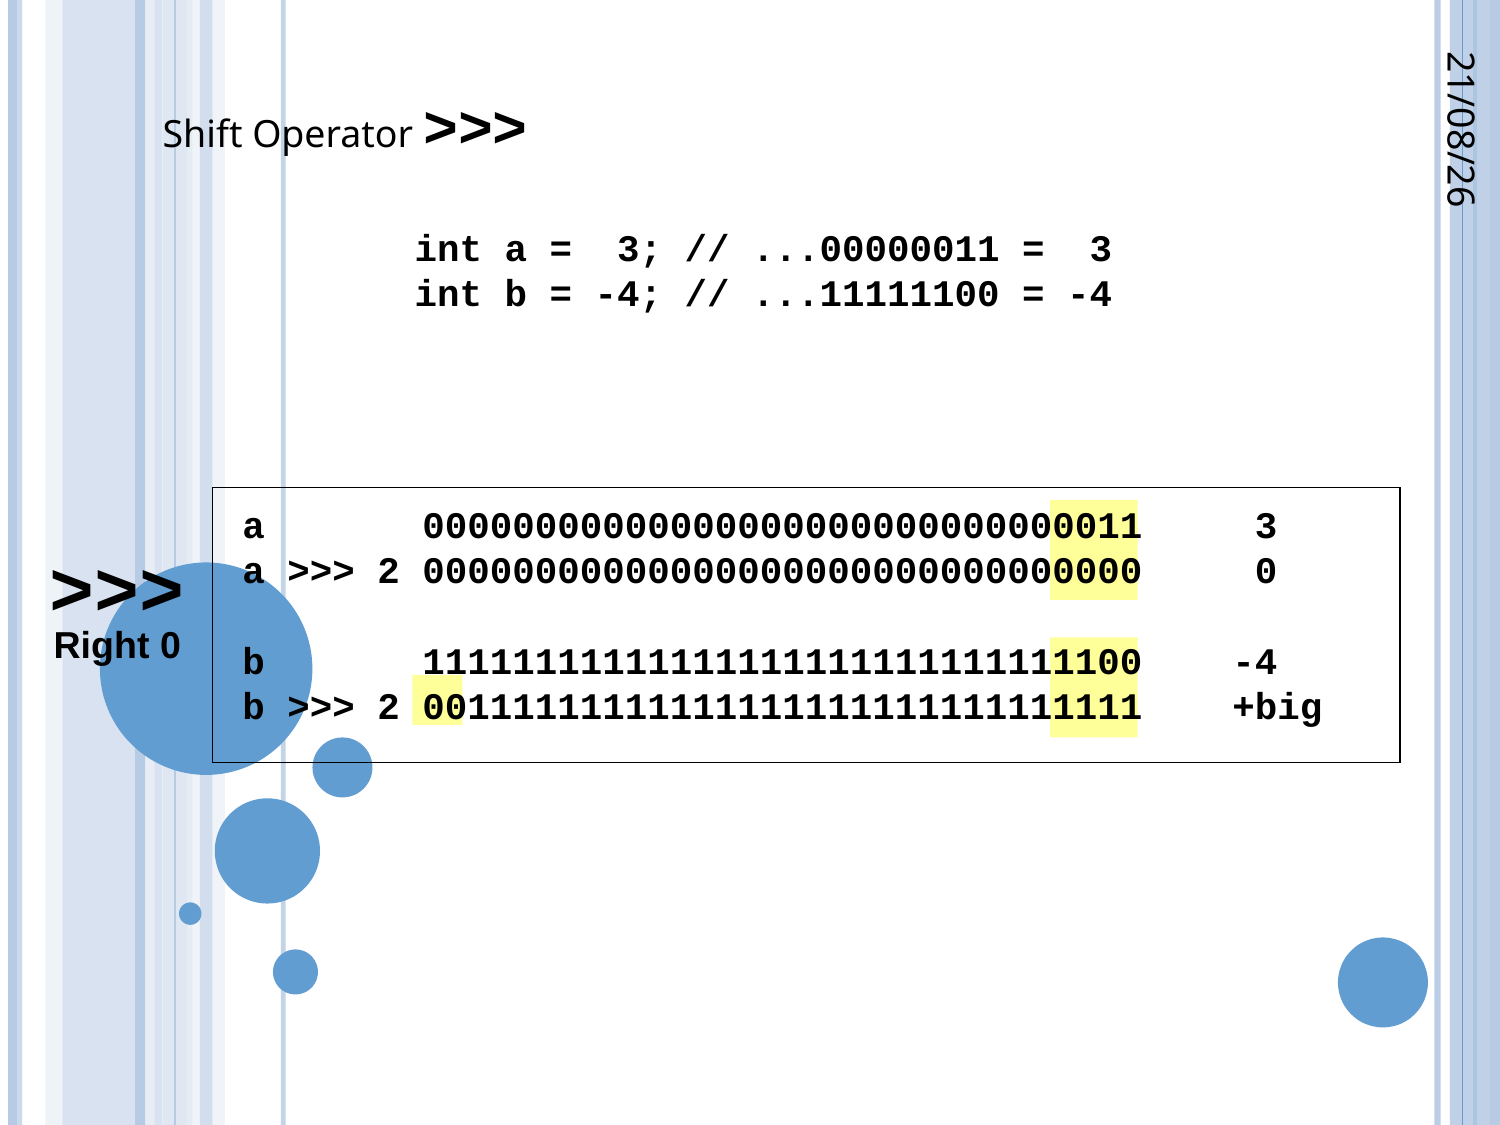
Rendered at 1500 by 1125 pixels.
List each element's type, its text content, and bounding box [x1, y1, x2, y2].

title Shift Operator >>> [112, 62, 1388, 200]
text_box a 00000000000000000000000000000011 3 a >>> 2 00000000000000000000000000000000 0 b 11111111111111111111111111111100 -4 b >>> 2 00111111111111111111111111111111 +big [212, 487, 1400, 763]
text_box >>> Right 0 [34, 549, 200, 674]
list int a = 3; // ...00000011 = 3 int b = -4; // ...11111100 = -4 [399, 224, 1138, 325]
